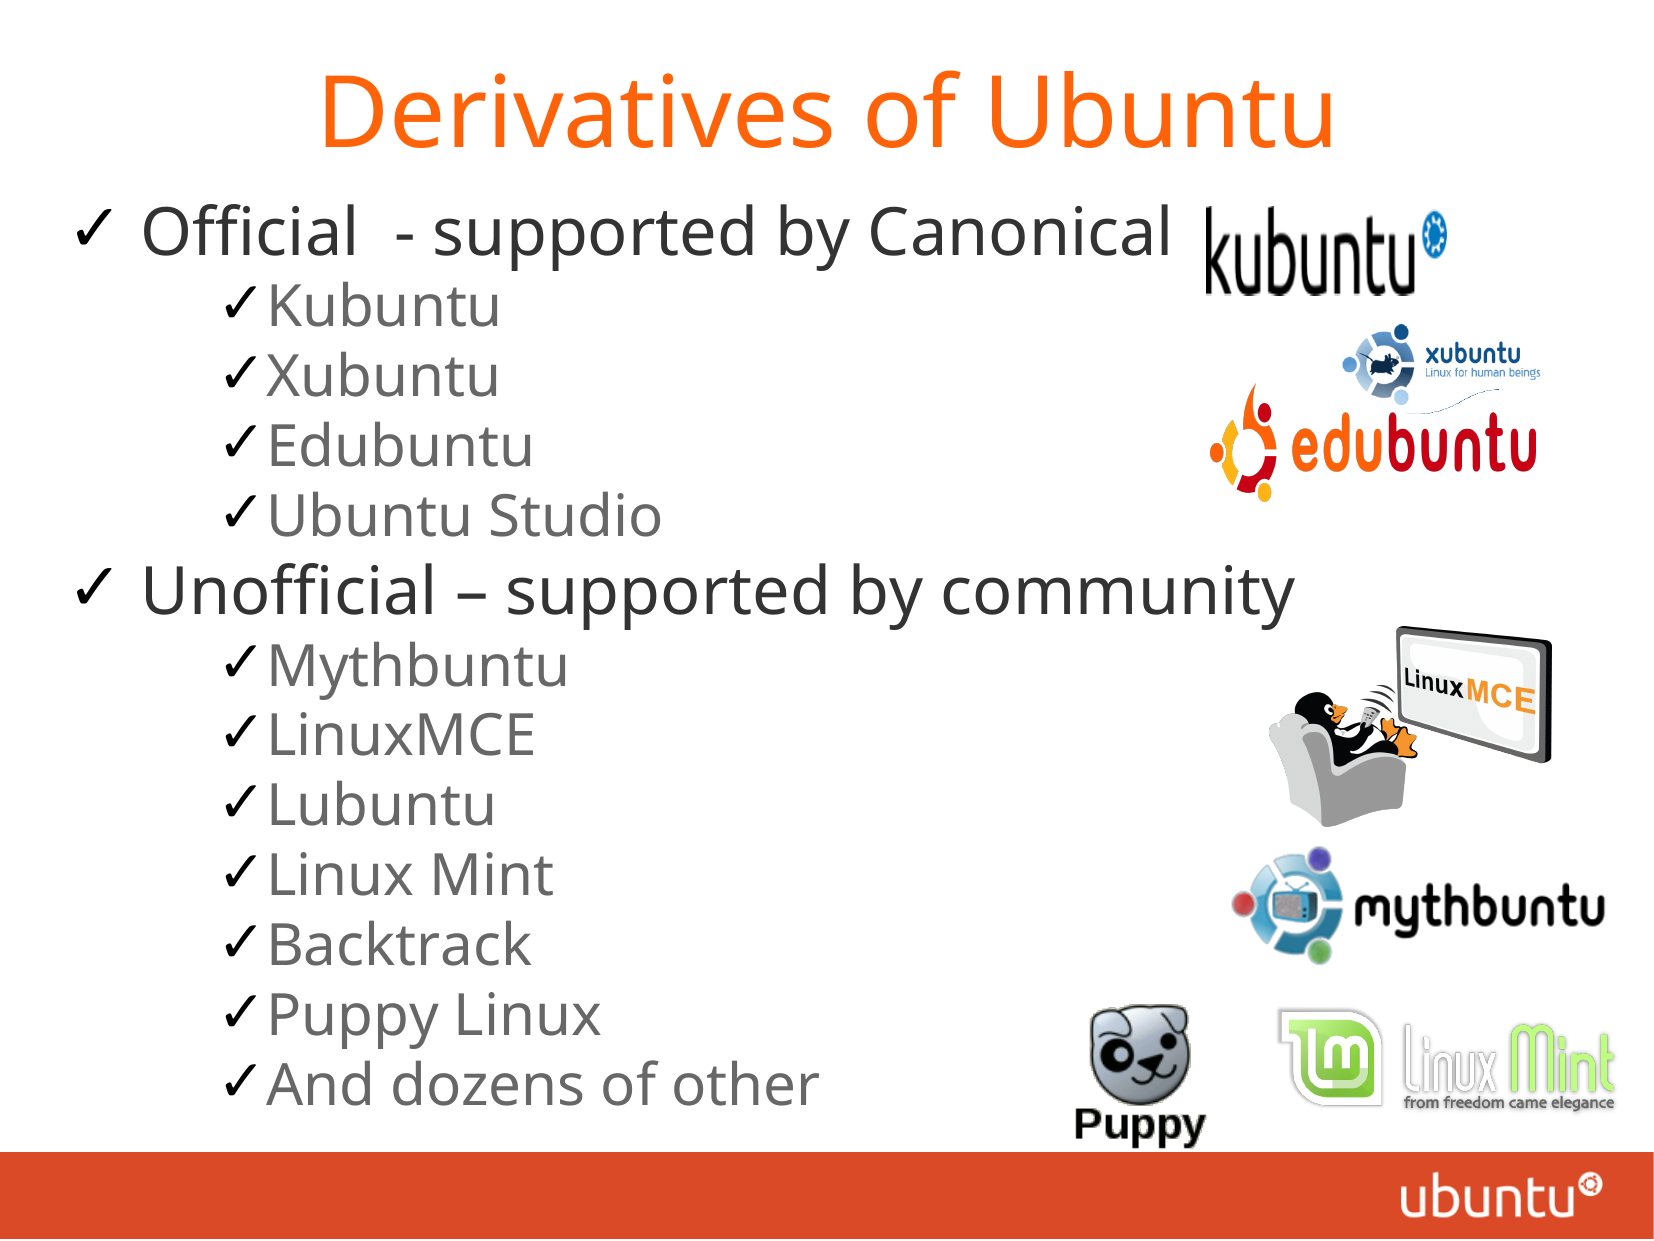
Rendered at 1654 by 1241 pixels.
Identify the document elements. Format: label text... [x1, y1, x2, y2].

picture [1070, 1003, 1211, 1150]
list Official - supported by Canonical Kubuntu Xubuntu Edubuntu Ubuntu Studio Unofficial – supported by community Mythbuntu LinuxMCE Lubuntu Linux Mint Backtrack Puppy Linux And dozens of other [59, 179, 1571, 1155]
picture [0, 1152, 1654, 1239]
picture [1220, 845, 1625, 975]
title Derivatives of Ubuntu [59, 52, 1598, 178]
picture [1269, 1003, 1625, 1123]
picture [1269, 626, 1552, 827]
picture [1210, 324, 1544, 502]
picture [1206, 206, 1447, 296]
